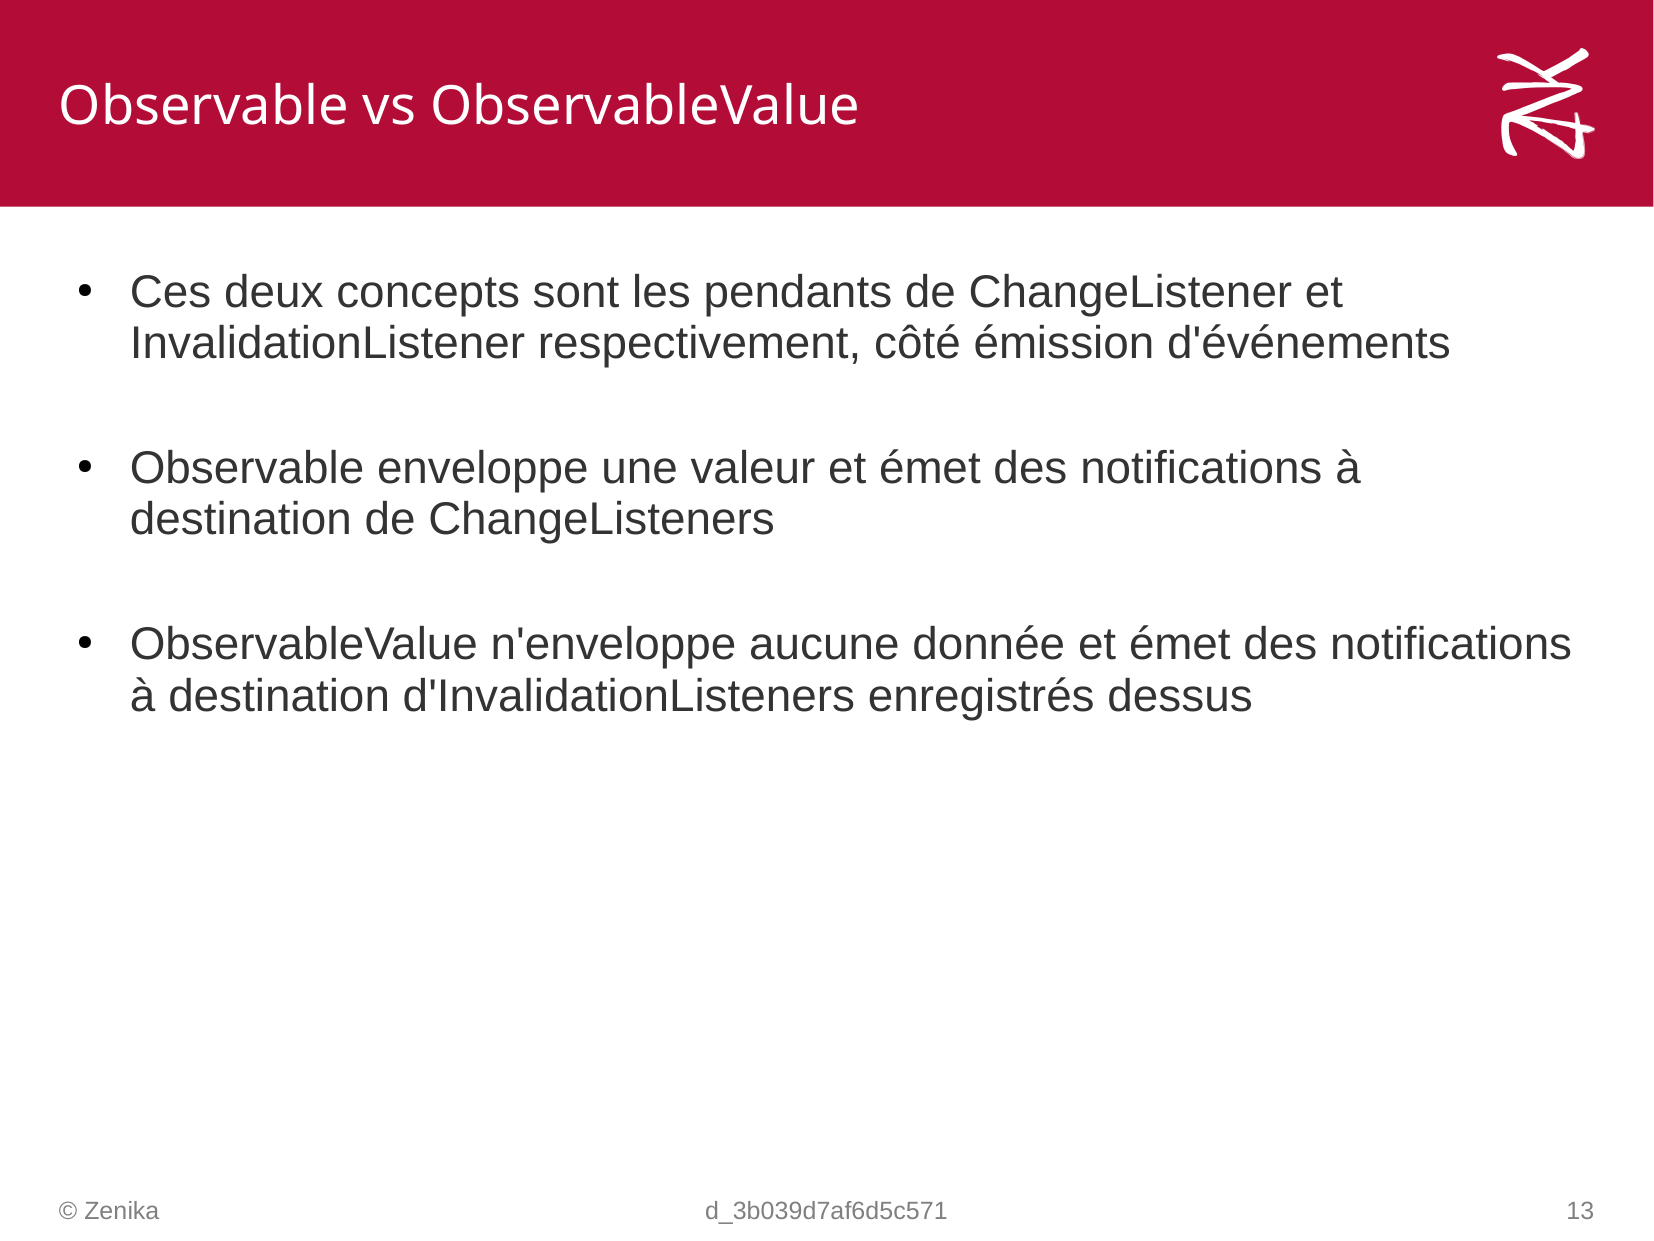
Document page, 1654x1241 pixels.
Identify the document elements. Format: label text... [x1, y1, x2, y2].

list Ces deux concepts sont les pendants de ChangeListener et InvalidationListener respectivement, côté émission d'événements Observable enveloppe une valeur et émet des notifications à destination de ChangeListeners ObservableValue n'enveloppe aucune donnée et émet des notifications à destination d'InvalidationListeners enregistrés dessus [59, 265, 1595, 1182]
title Observable vs ObservableValue [59, 29, 1595, 178]
